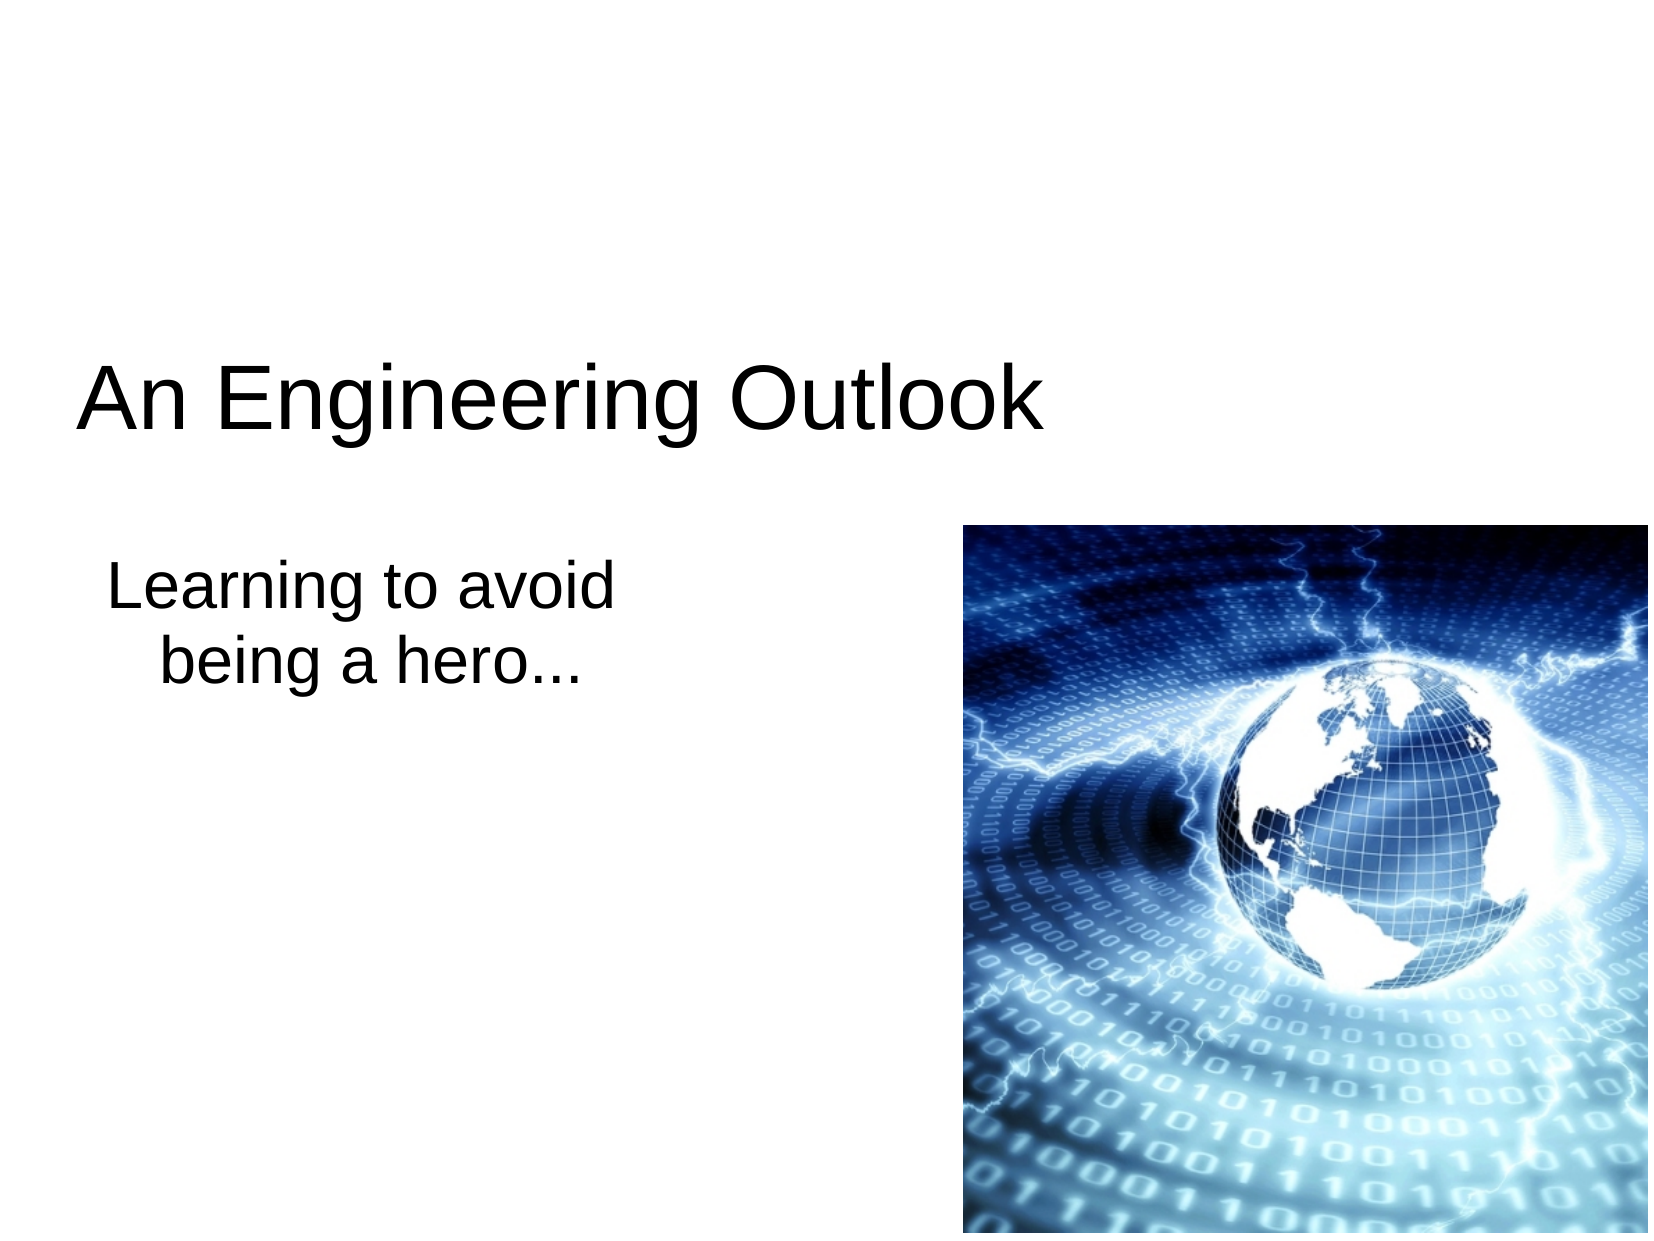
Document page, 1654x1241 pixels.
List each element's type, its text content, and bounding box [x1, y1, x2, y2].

title An Engineering Outlook [76, 301, 1613, 494]
list Learning to avoid being a hero... [88, 548, 1388, 698]
picture [963, 525, 1648, 1233]
